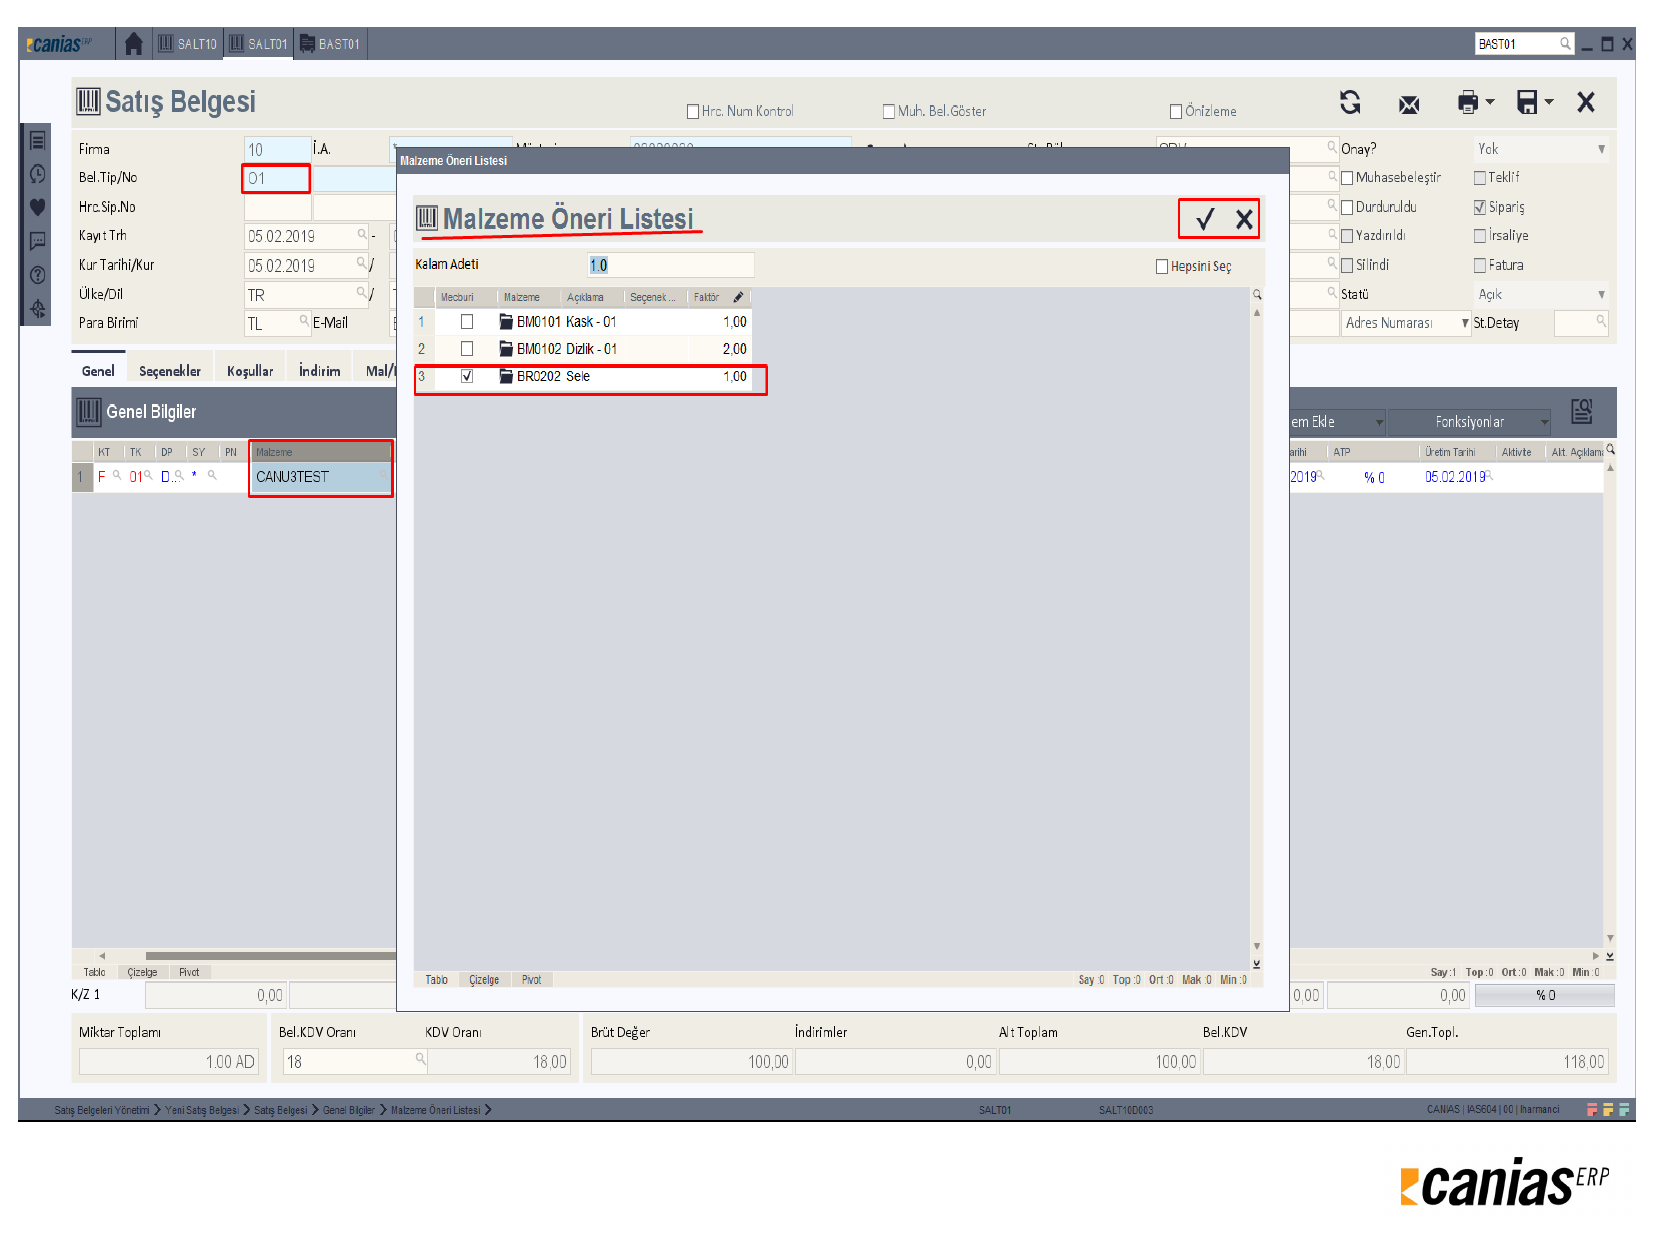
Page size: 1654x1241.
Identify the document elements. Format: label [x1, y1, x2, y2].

picture [1375, 1139, 1635, 1223]
picture [18, 27, 1636, 1123]
